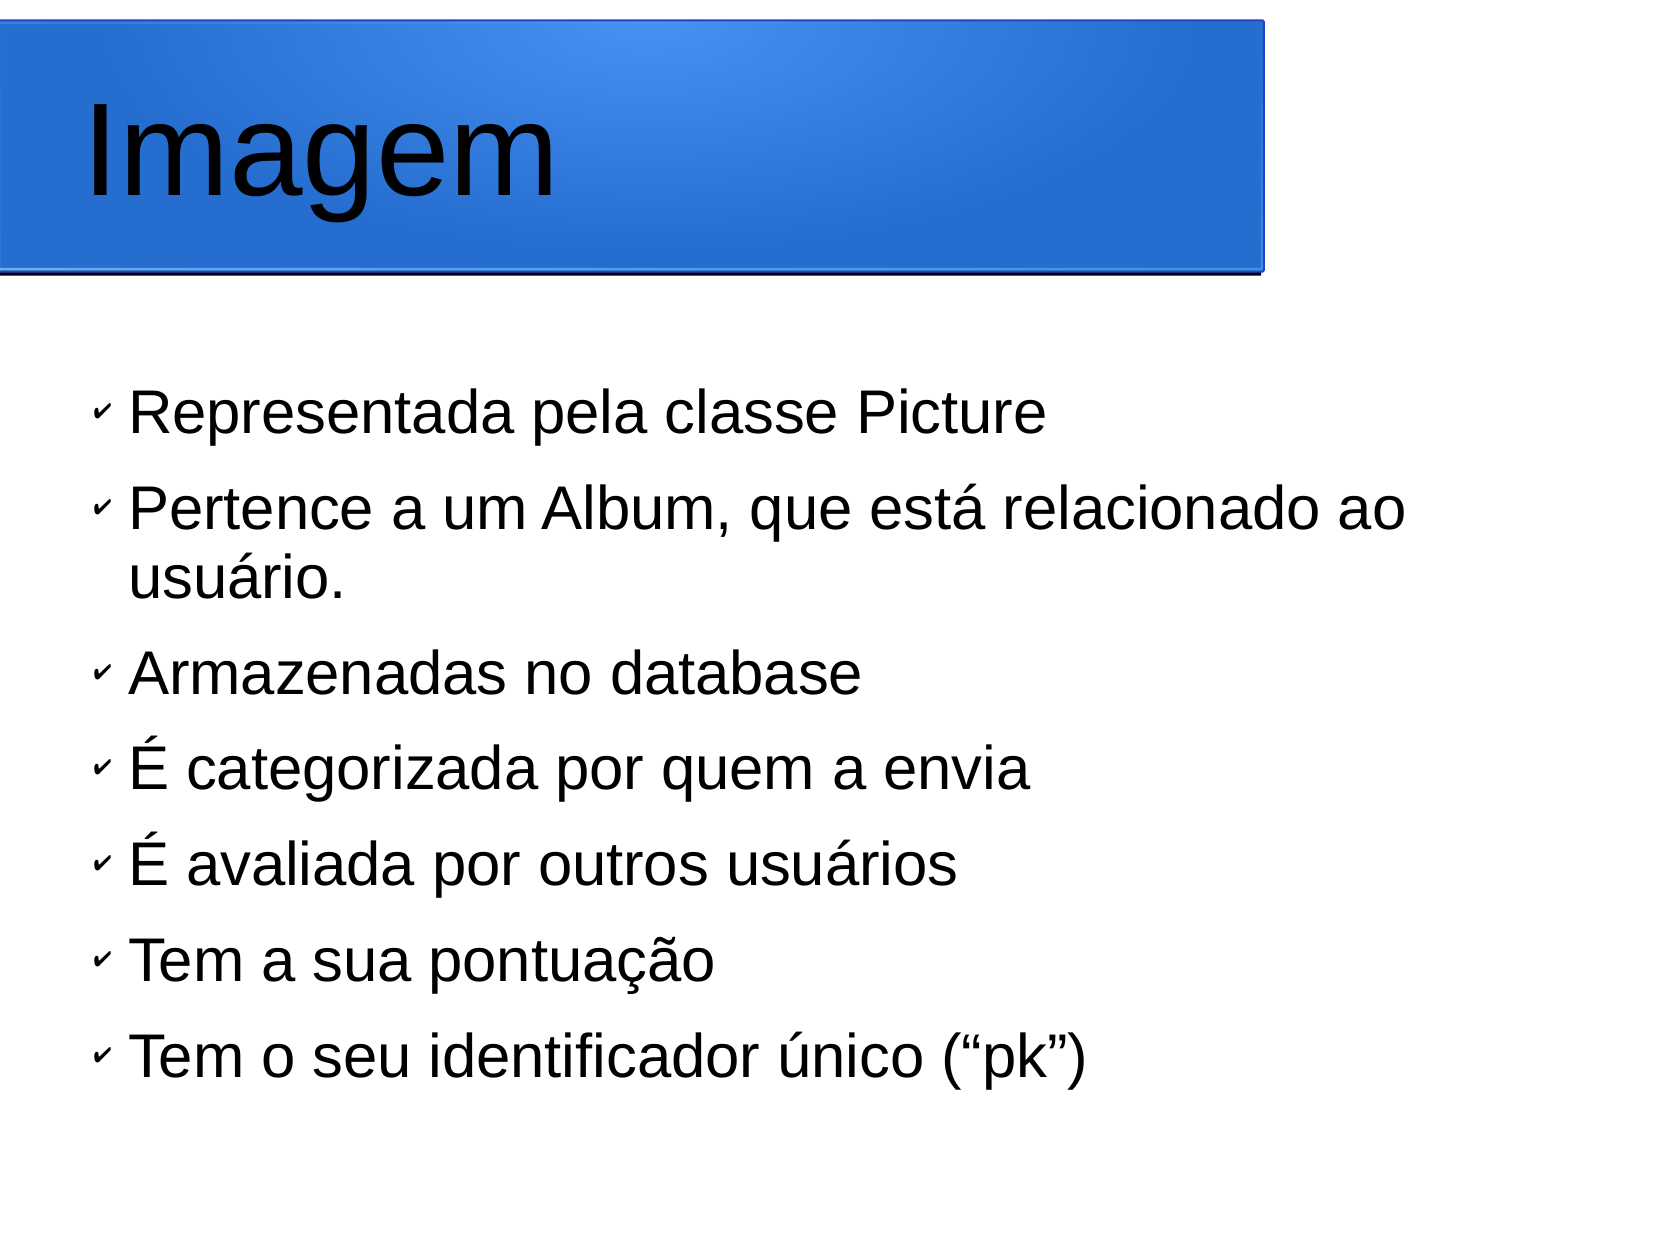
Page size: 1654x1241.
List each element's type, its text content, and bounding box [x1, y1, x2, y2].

title Imagem [82, 47, 1235, 252]
list Representada pela classe Picture Pertence a um Album, que está relacionado ao usuário. Armazenadas no database É categorizada por quem a envia É avaliada por outros usuários Tem a sua pontuação Tem o seu identificador único (“pk”) [82, 377, 1571, 1098]
